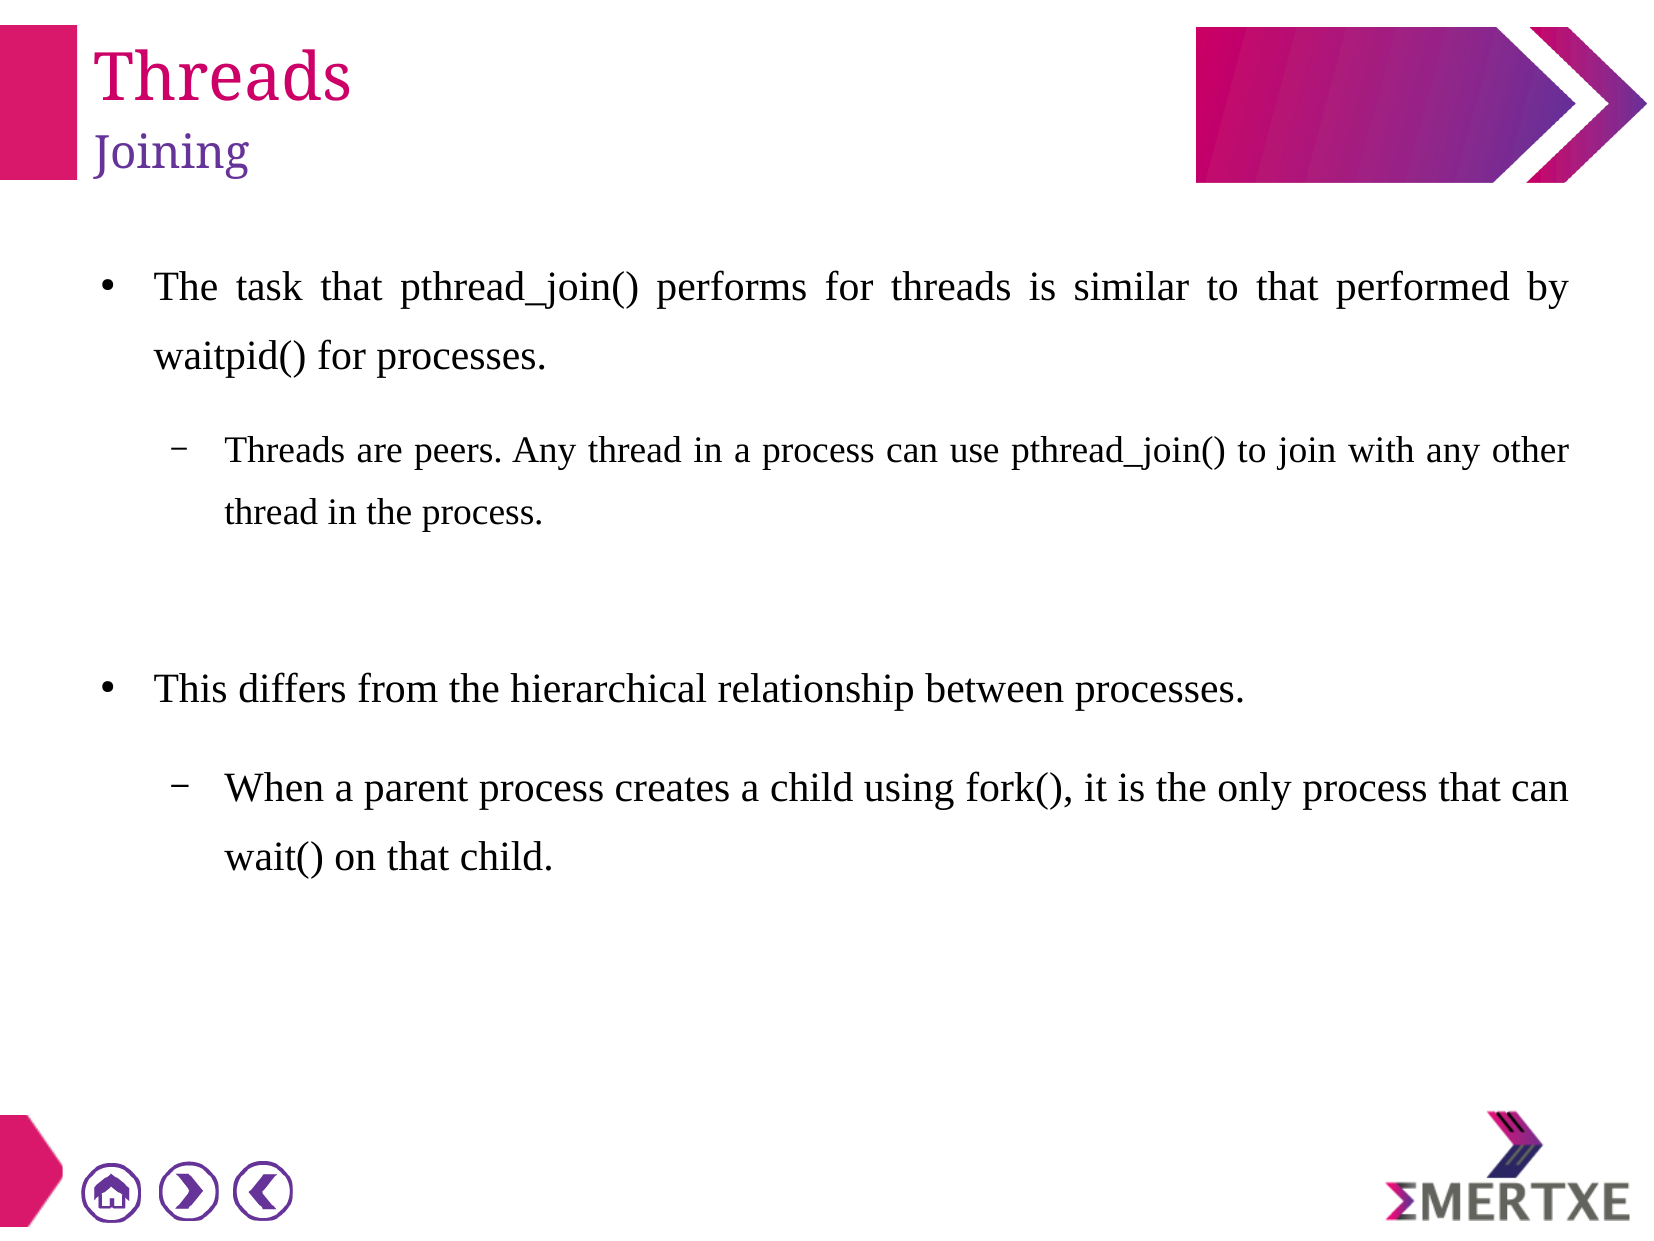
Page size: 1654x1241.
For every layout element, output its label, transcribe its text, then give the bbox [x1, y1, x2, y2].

picture [81, 1163, 141, 1223]
picture [1571, 27, 1647, 183]
title Threads Joining [93, 2, 1571, 210]
picture [233, 1161, 293, 1221]
picture [159, 1161, 219, 1221]
picture [1385, 1107, 1631, 1221]
list The task that pthread_join() performs for threads is similar to that performed by waitpid() for processes. Threads are peers. Any thread in a process can use pthread_join() to join with any other thread in the process. This differs from the hierarchical relationship between processes. When a parent process creates a child using fork(), it is the only process that can wait() on that child. [82, 240, 1571, 1094]
